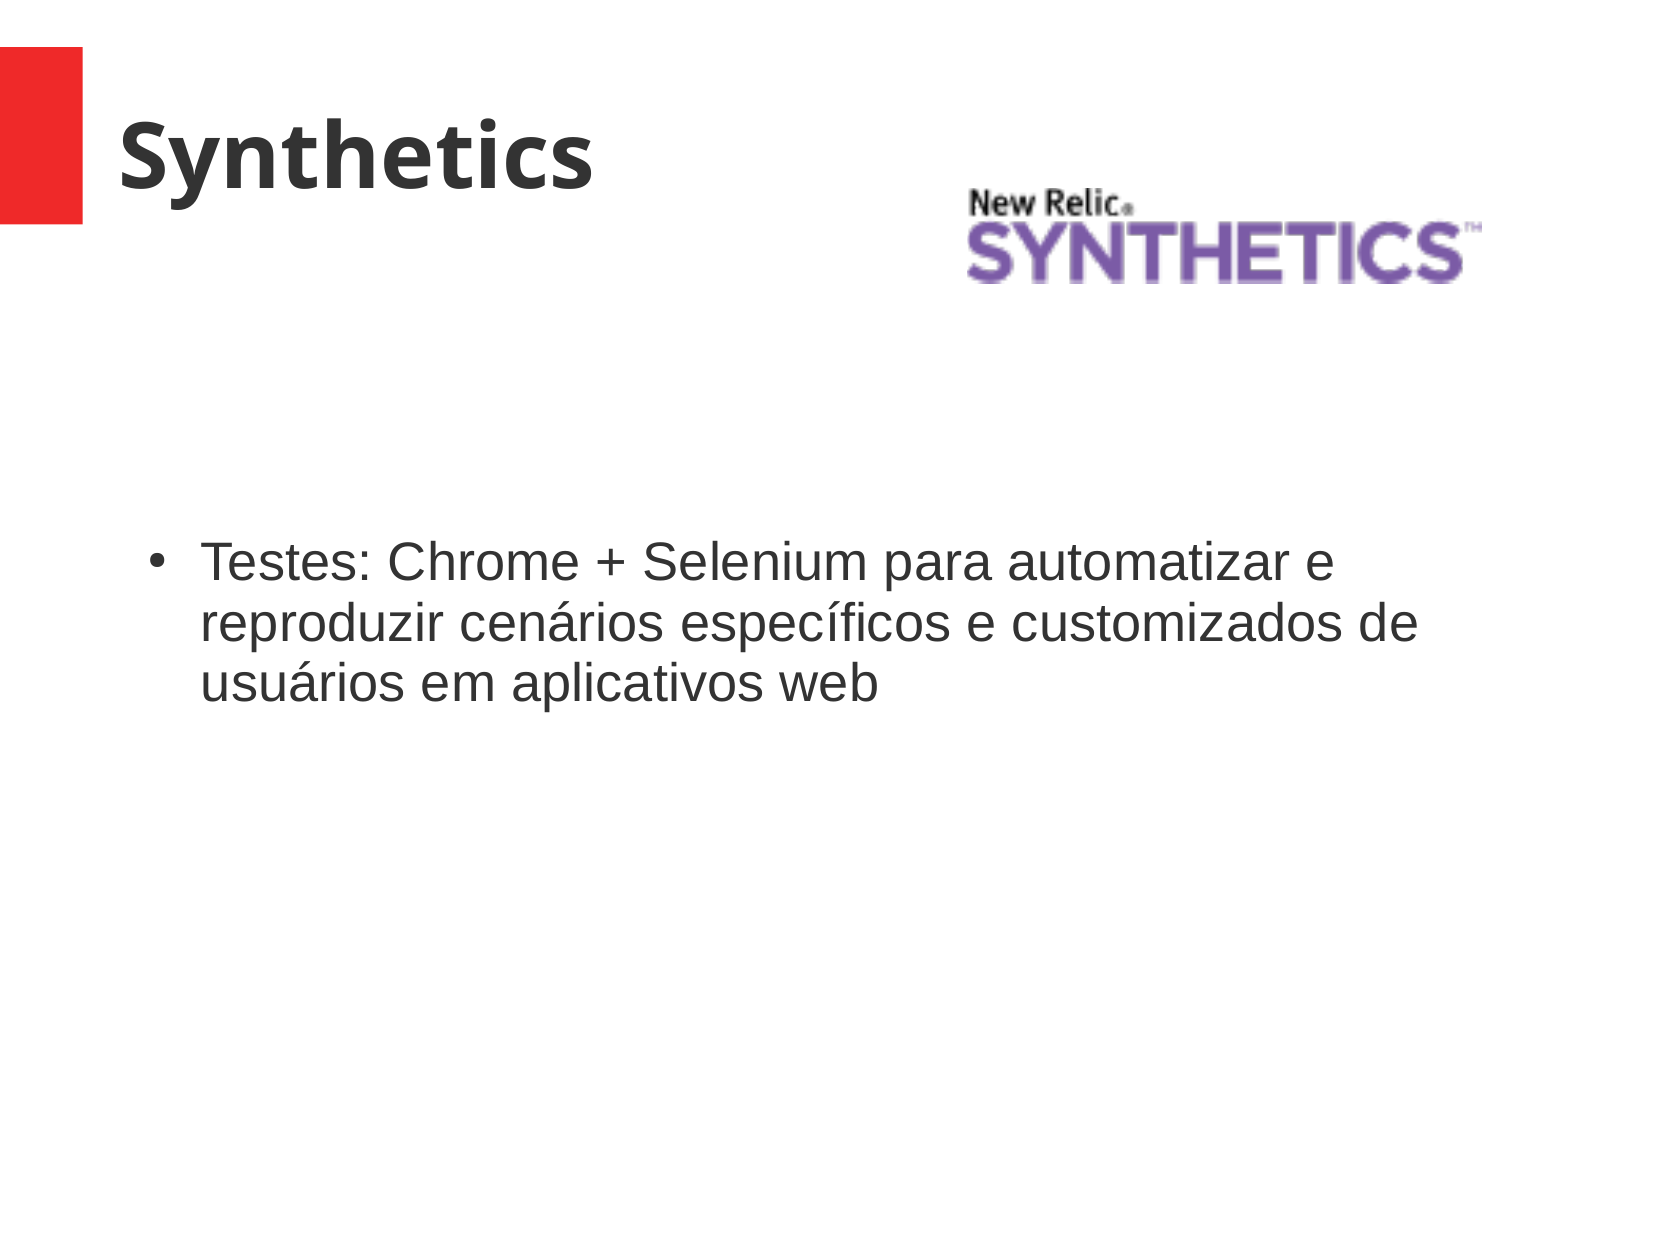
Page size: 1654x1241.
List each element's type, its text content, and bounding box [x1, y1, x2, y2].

list Testes: Chrome + Selenium para automatizar e reproduzir cenários específicos e customizados de usuários em aplicativos web [129, 531, 1512, 733]
title Synthetics [118, 49, 1571, 257]
picture [967, 188, 1482, 284]
